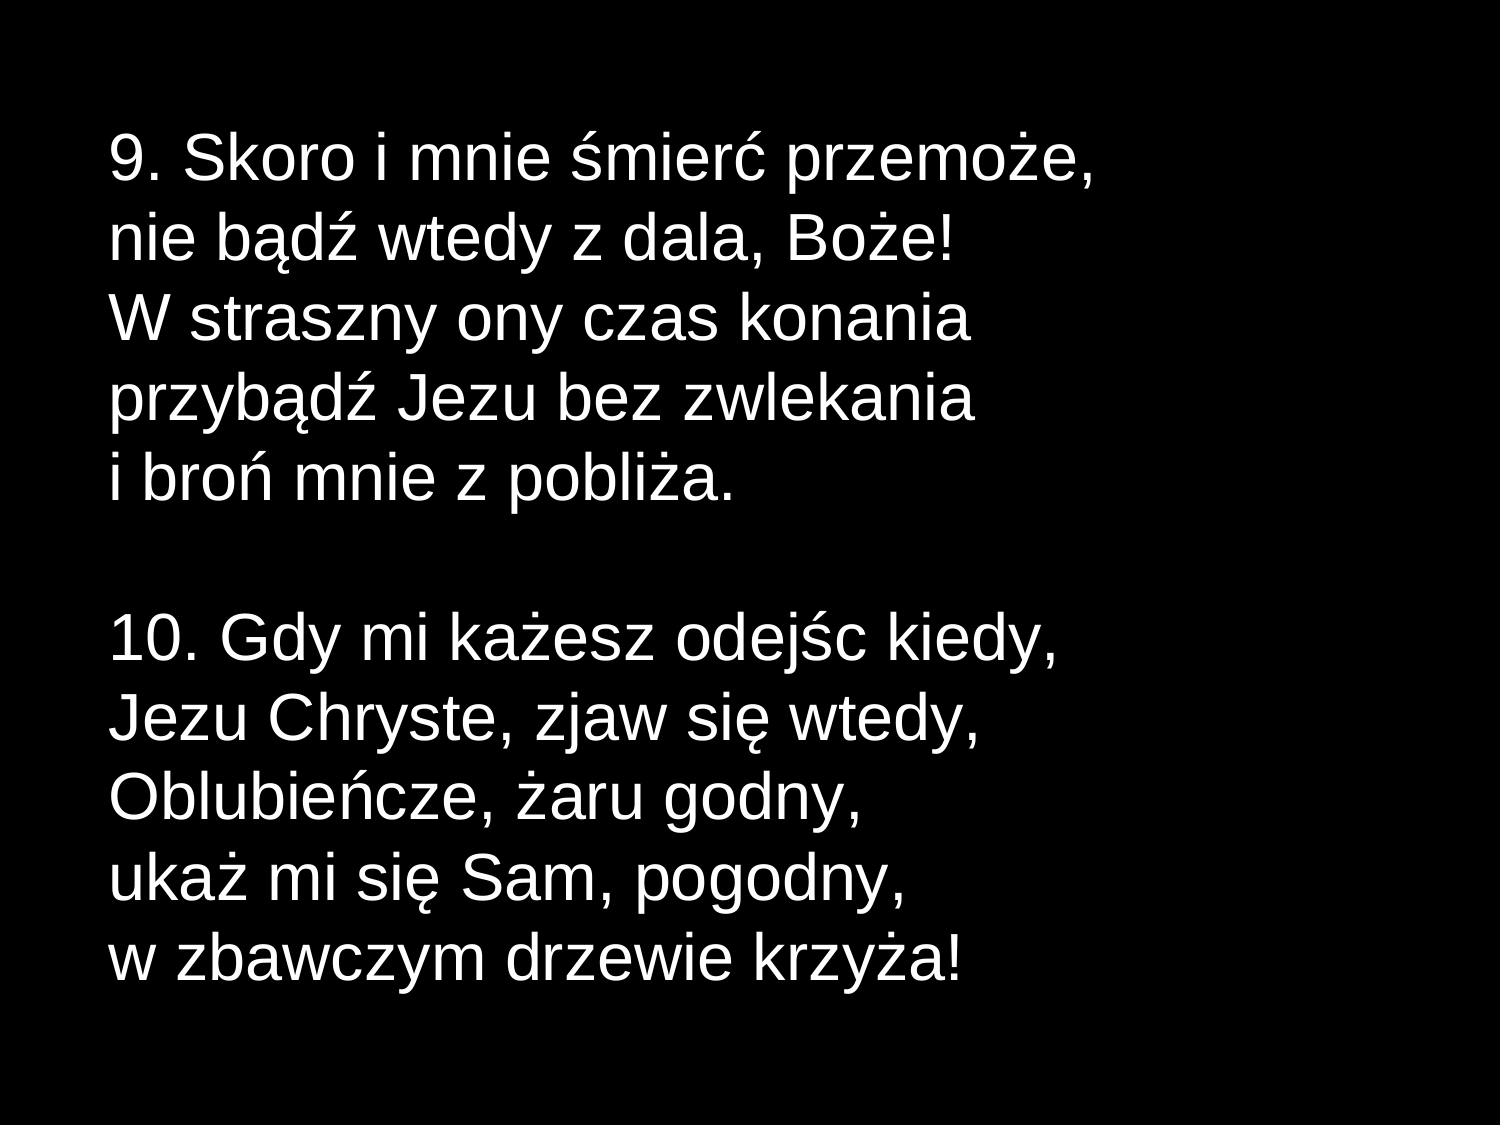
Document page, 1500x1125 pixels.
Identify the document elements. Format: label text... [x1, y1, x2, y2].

text_box 9. Skoro i mnie śmierć przemoże, nie bądź wtedy z dala, Boże! W straszny ony czas konania przybądź Jezu bez zwlekania i broń mnie z pobliża. 10. Gdy mi każesz odejśc kiedy, Jezu Chryste, zjaw się wtedy, Oblubieńcze, żaru godny, ukaż mi się Sam, pogodny, w zbawczym drzewie krzyża! [93, 105, 1465, 1001]
